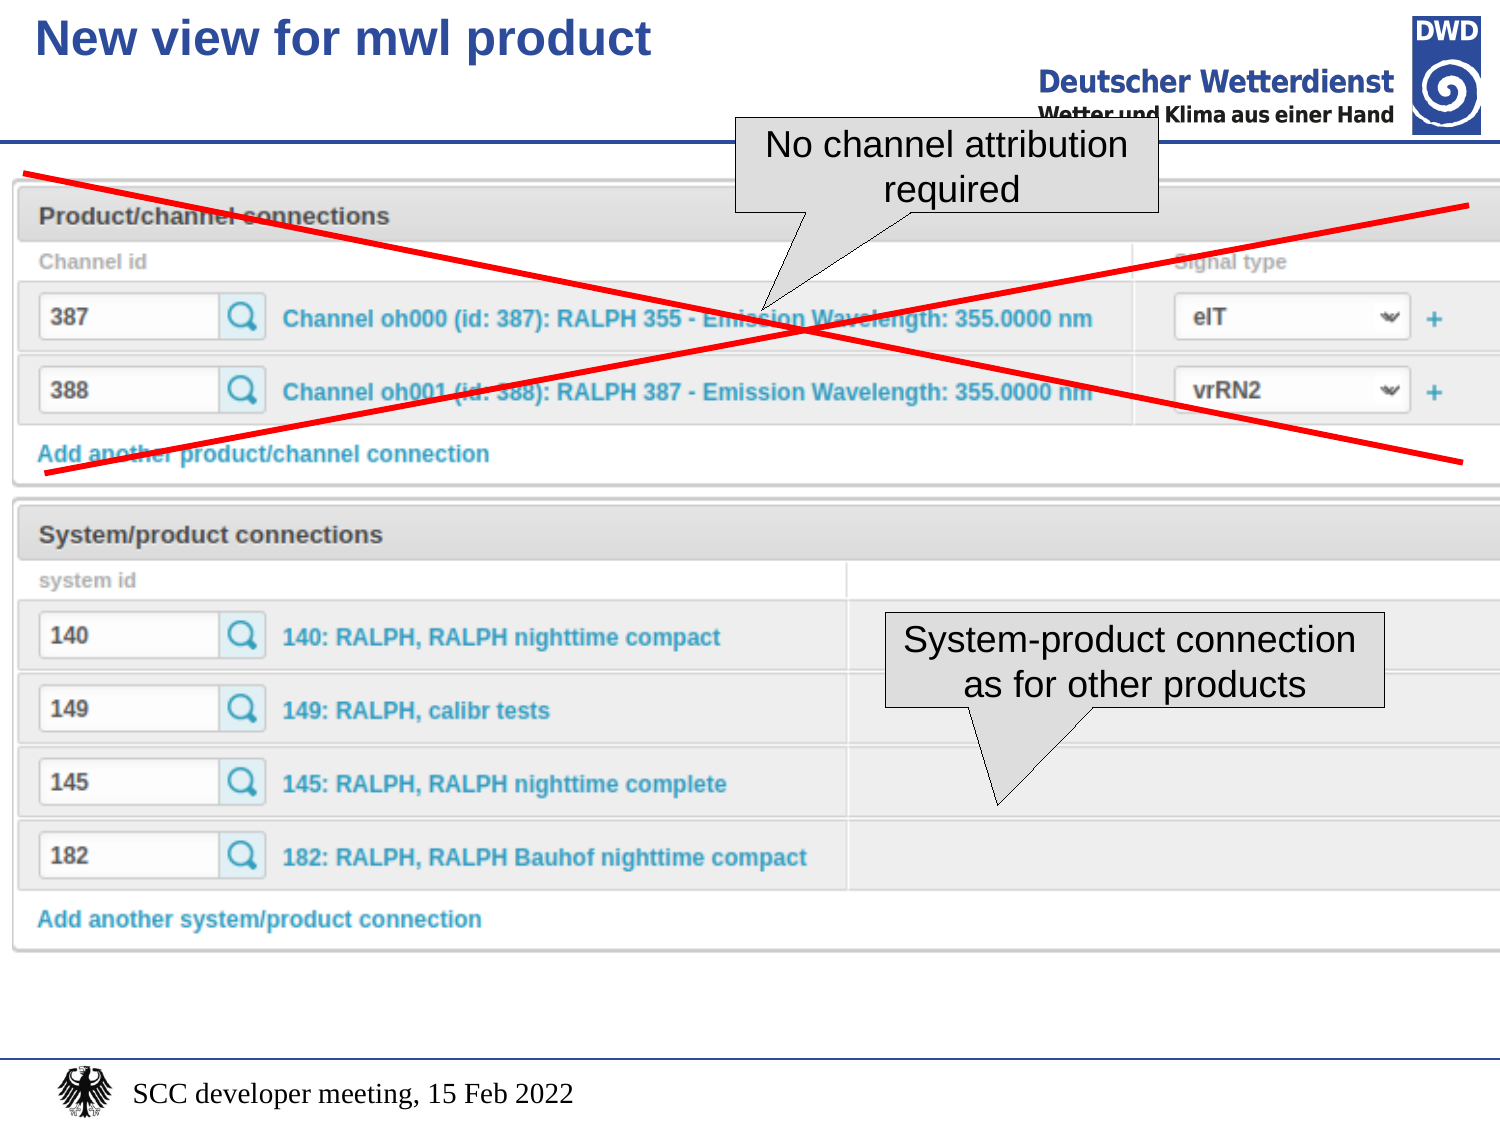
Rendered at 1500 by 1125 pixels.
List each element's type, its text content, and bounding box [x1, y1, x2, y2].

picture [12, 171, 1500, 955]
picture [1038, 16, 1481, 135]
text_box No channel attribution required [735, 117, 1159, 311]
text_box New view for mwl product [20, 0, 988, 134]
picture [55, 1064, 114, 1119]
text_box System-product connection as for other products [885, 612, 1385, 806]
